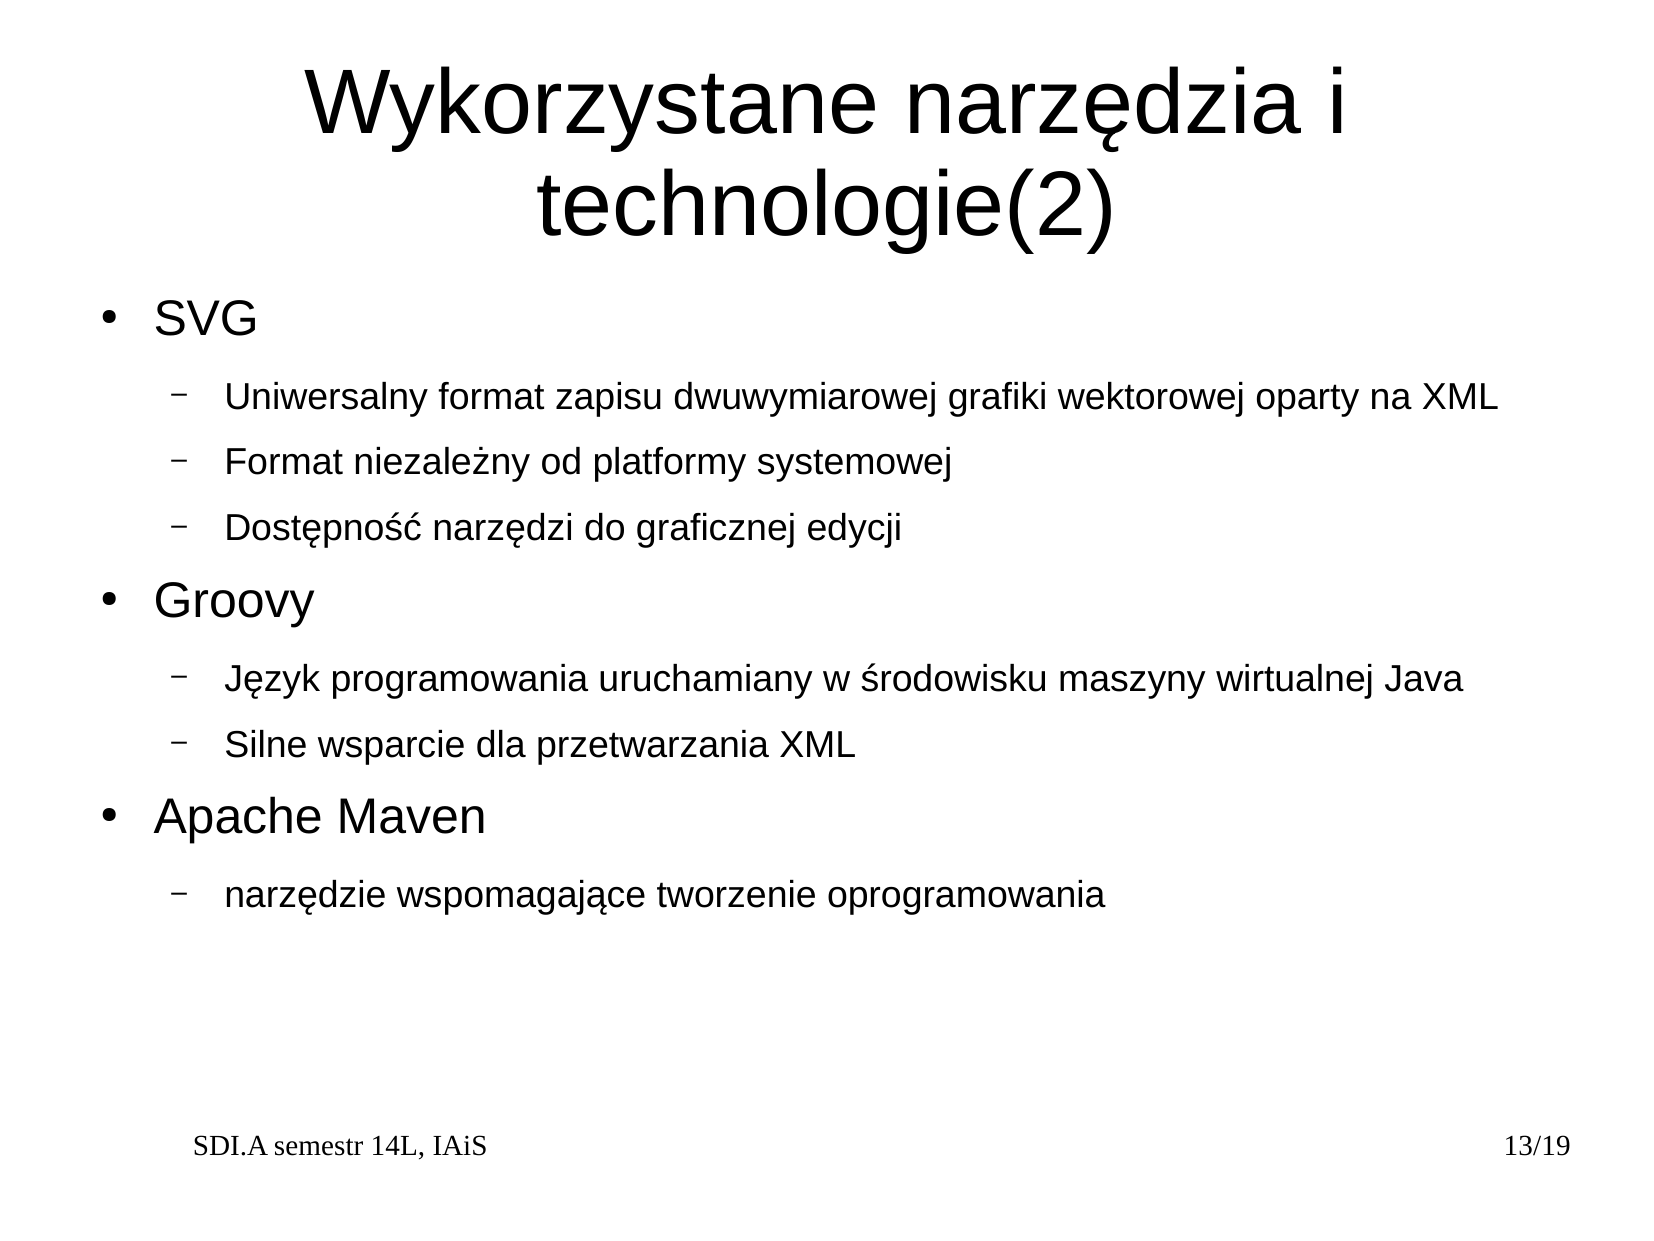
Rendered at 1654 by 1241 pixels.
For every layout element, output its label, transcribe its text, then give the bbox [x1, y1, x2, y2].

list SVG Uniwersalny format zapisu dwuwymiarowej grafiki wektorowej oparty na XML Format niezależny od platformy systemowej Dostępność narzędzi do graficznej edycji Groovy Język programowania uruchamiany w środowisku maszyny wirtualnej Java Silne wsparcie dla przetwarzania XML Apache Maven narzędzie wspomagające tworzenie oprogramowania [82, 290, 1571, 1109]
title Wykorzystane narzędzia i technologie(2) [82, 49, 1571, 257]
